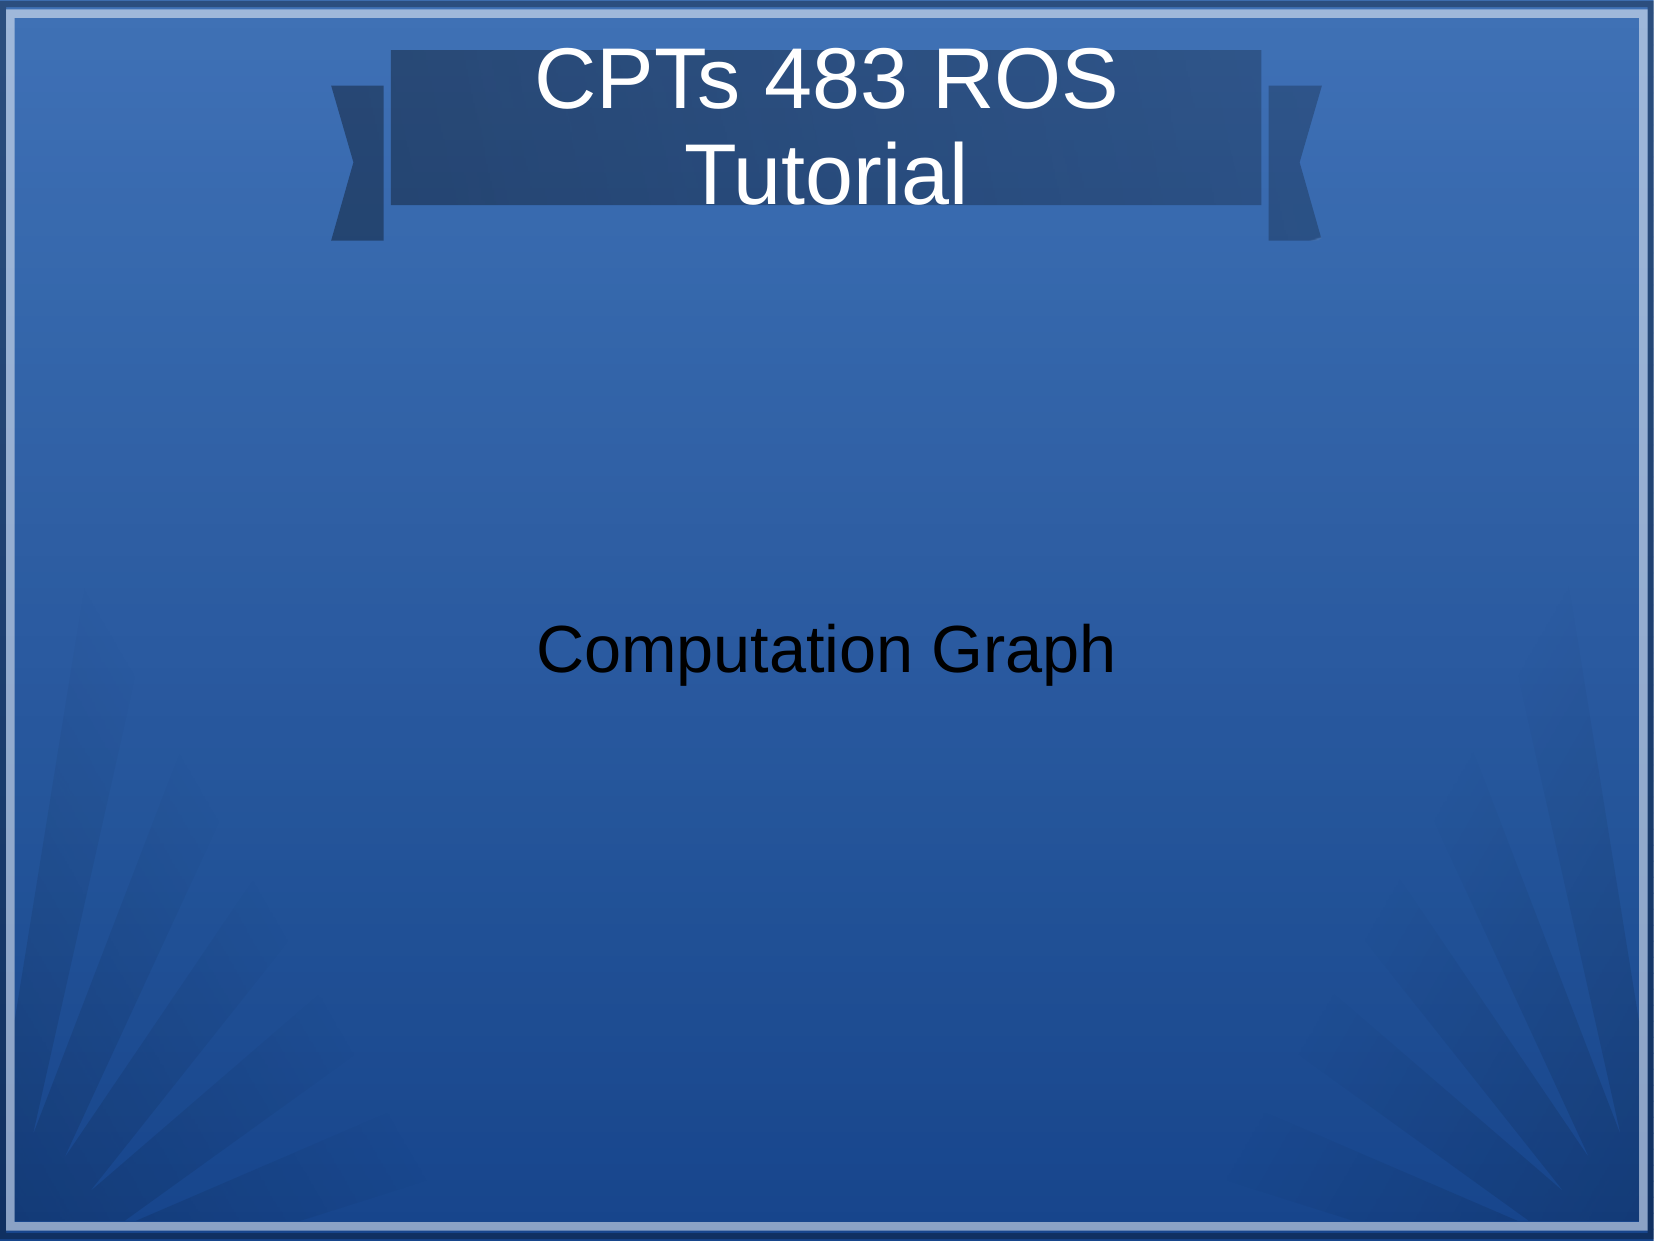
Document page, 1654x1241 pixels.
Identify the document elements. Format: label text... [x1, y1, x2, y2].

subtitle Computation Graph [82, 290, 1571, 1010]
title CPTs 483 ROS Tutorial [389, 30, 1264, 224]
